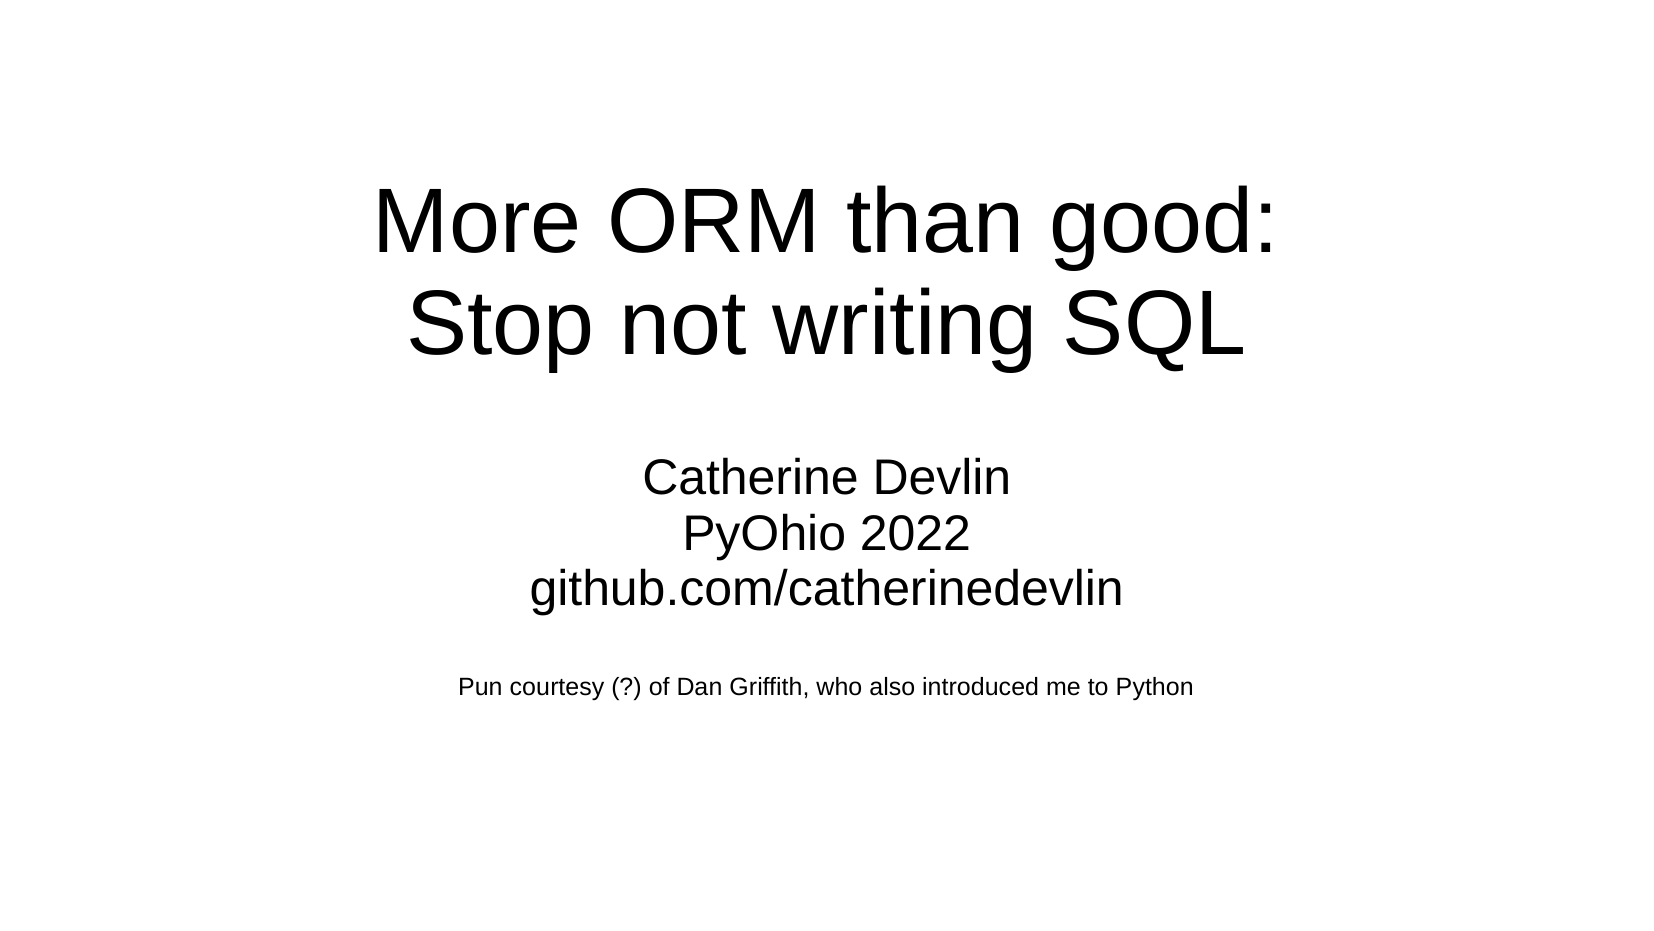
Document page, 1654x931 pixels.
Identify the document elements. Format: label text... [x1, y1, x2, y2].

subtitle More ORM than good: Stop not writing SQL Catherine Devlin PyOhio 2022 github.com/catherinedevlin Pun courtesy (?) of Dan Griffith, who also introduced me to Python [82, 112, 1571, 758]
